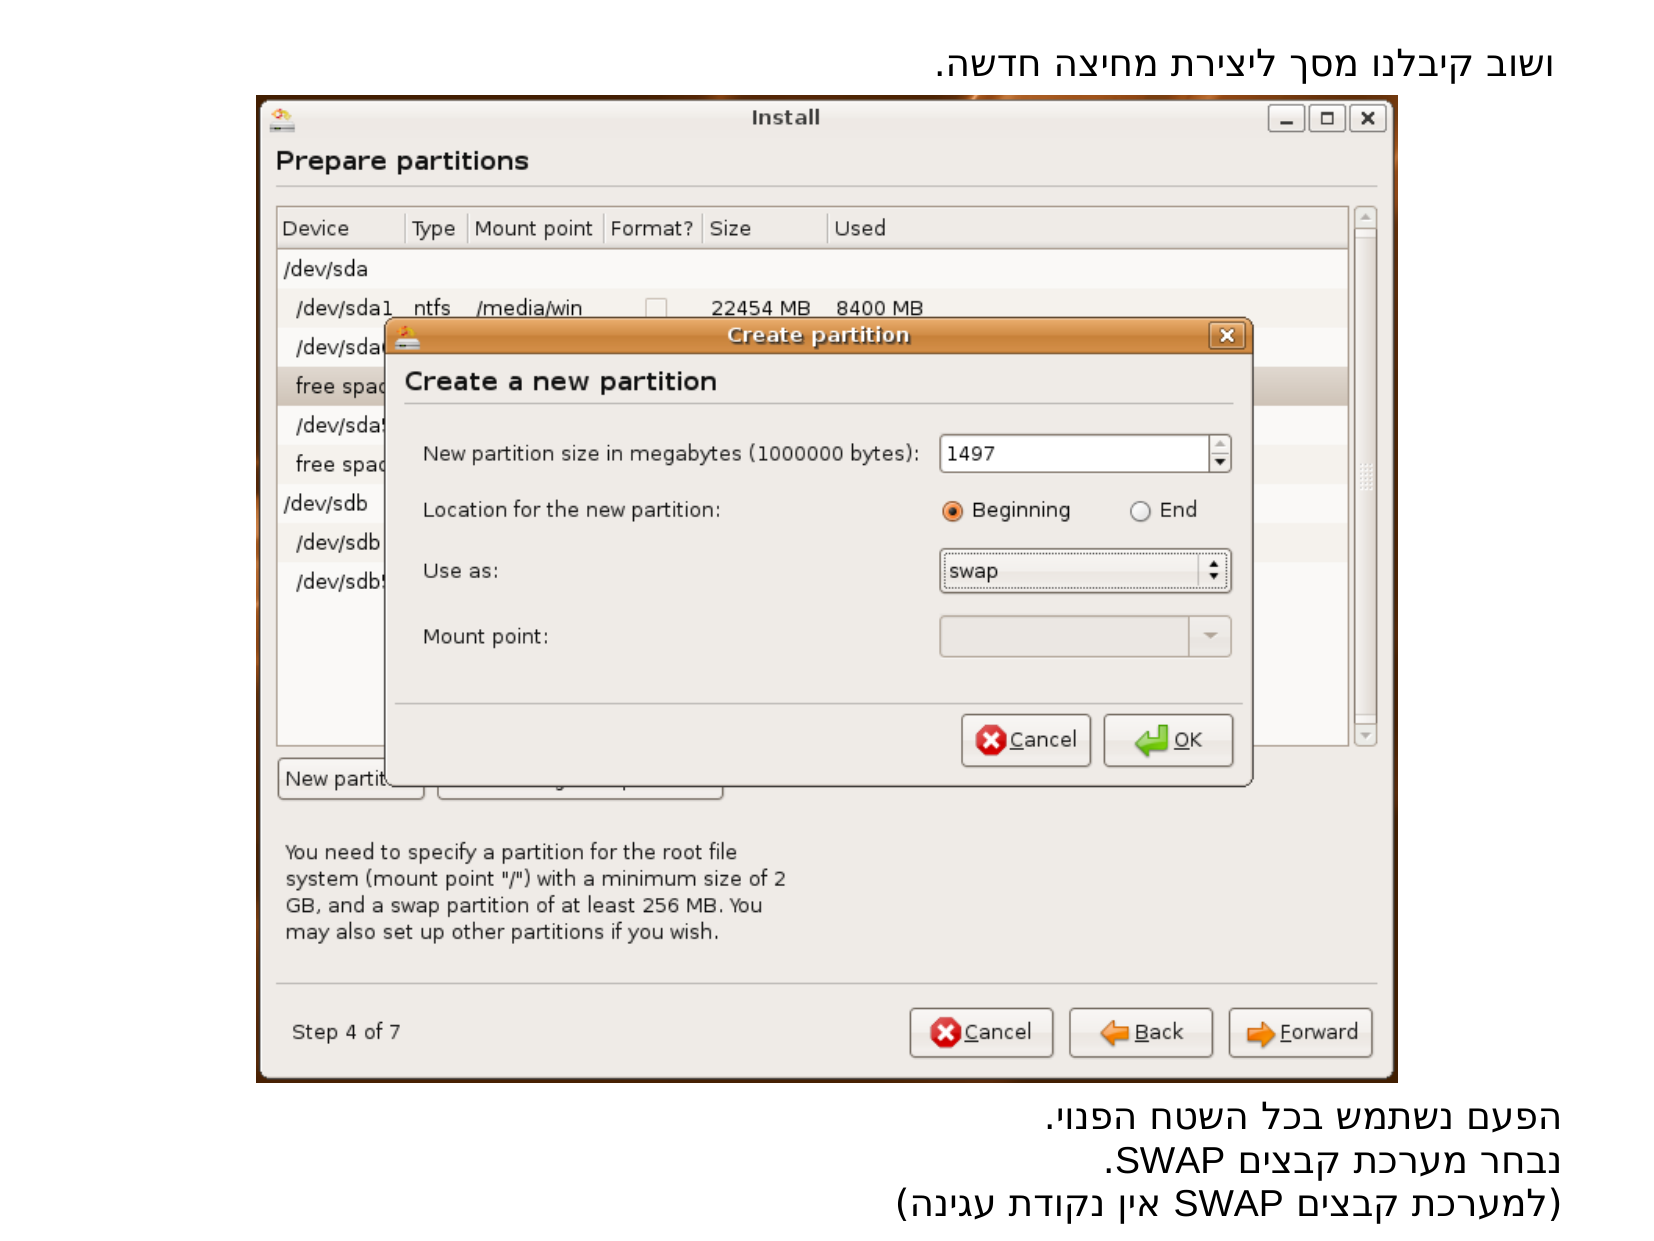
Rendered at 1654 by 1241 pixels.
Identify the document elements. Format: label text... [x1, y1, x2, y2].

picture [256, 95, 1398, 1083]
text_box ושוב קיבלנו מסך ליצירת מחיצה חדשה. [220, 34, 1571, 95]
text_box הפעם נשתמש בכל השטח הפנוי. נבחר מערכת קבצים SWAP. (למערכת קבצים SWAP אין נקודת עגינה) [77, 1087, 1578, 1241]
